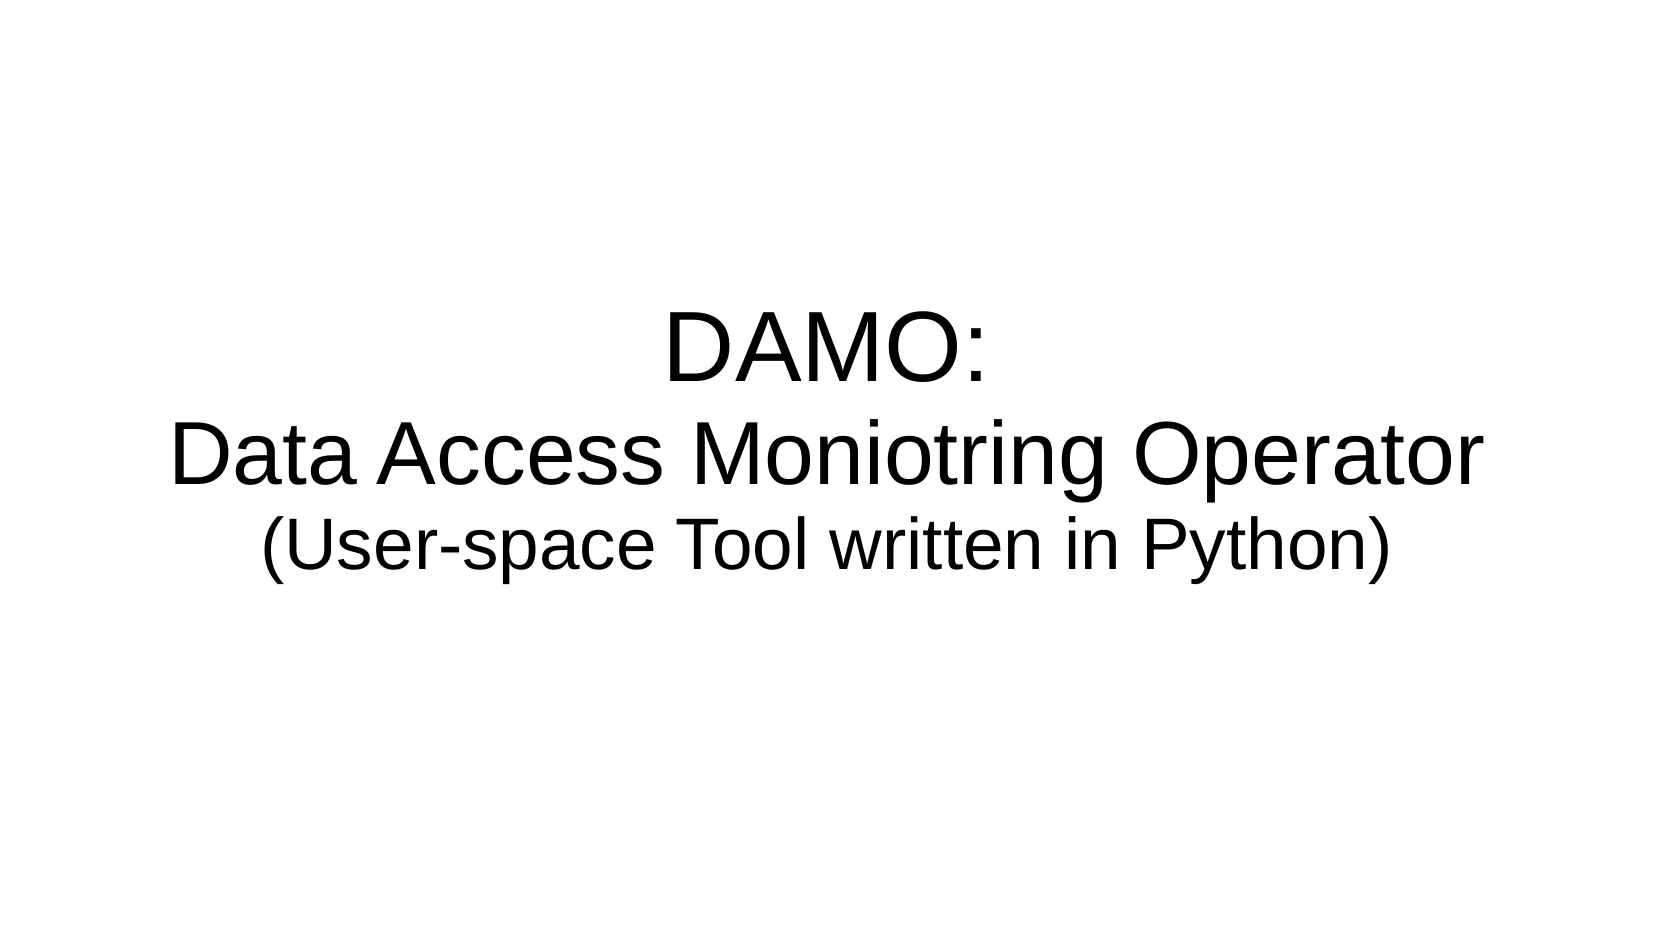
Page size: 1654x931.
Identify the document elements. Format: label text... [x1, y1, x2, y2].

text_box DAMO: Data Access Moniotring Operator (User-space Tool written in Python) [82, 108, 1571, 767]
